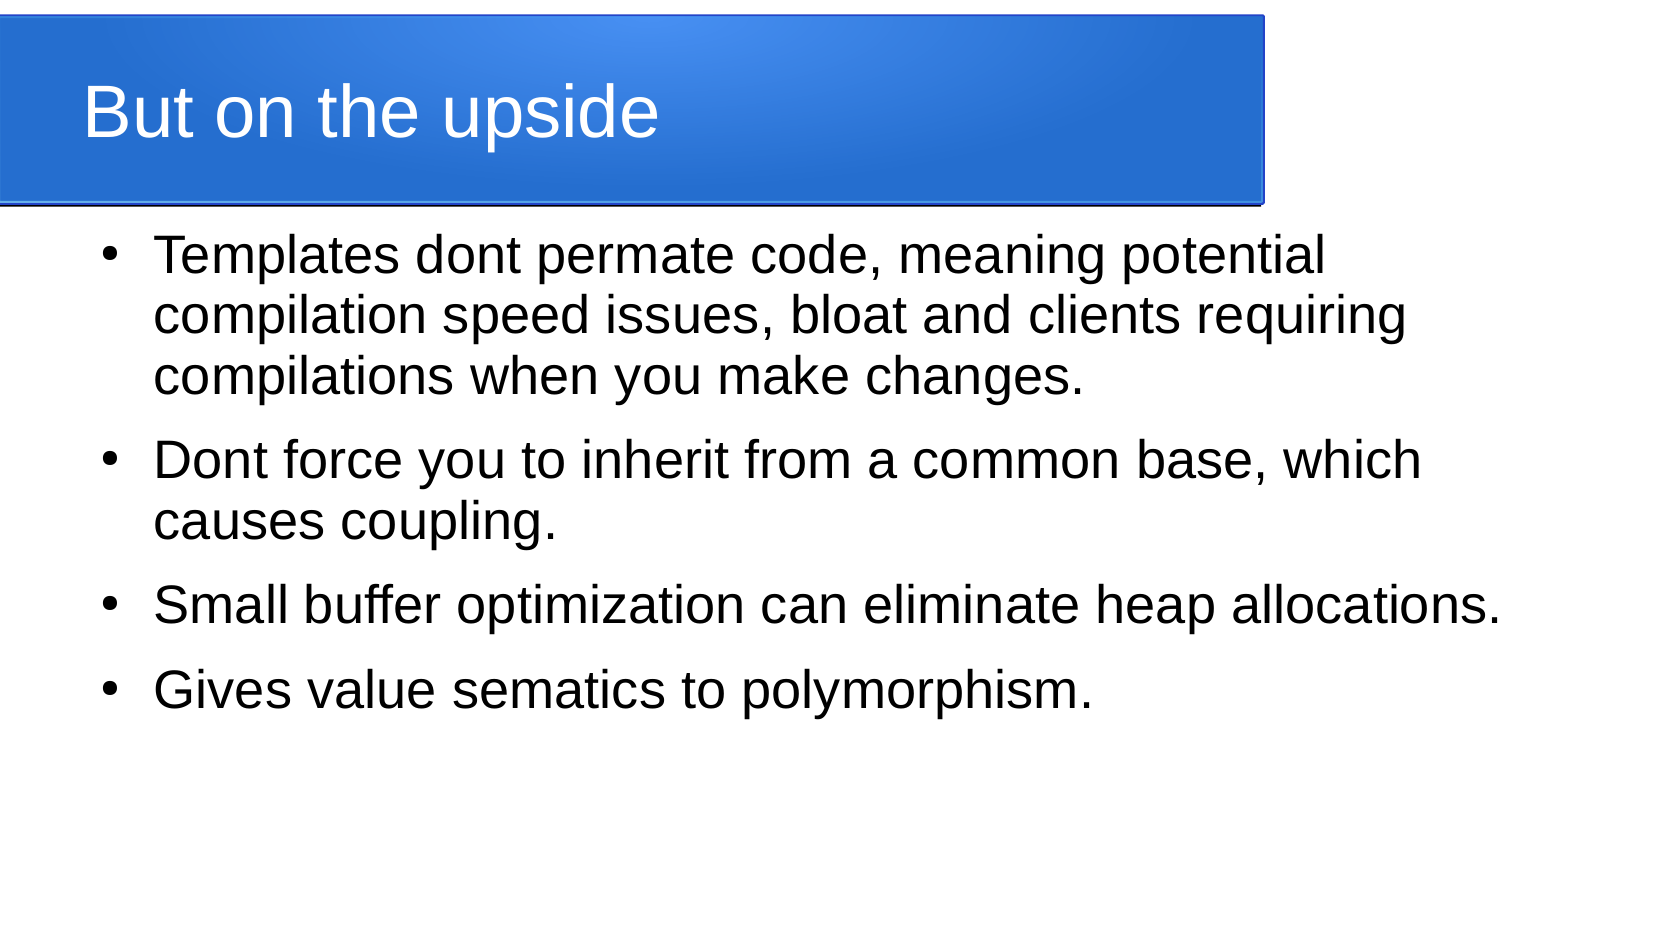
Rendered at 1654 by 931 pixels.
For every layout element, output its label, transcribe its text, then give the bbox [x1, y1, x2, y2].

list Templates dont permate code, meaning potential compilation speed issues, bloat and clients requiring compilations when you make changes. Dont force you to inherit from a common base, which causes coupling. Small buffer optimization can eliminate heap allocations. Gives value sematics to polymorphism. [82, 224, 1571, 764]
title But on the upside [82, 35, 1235, 189]
